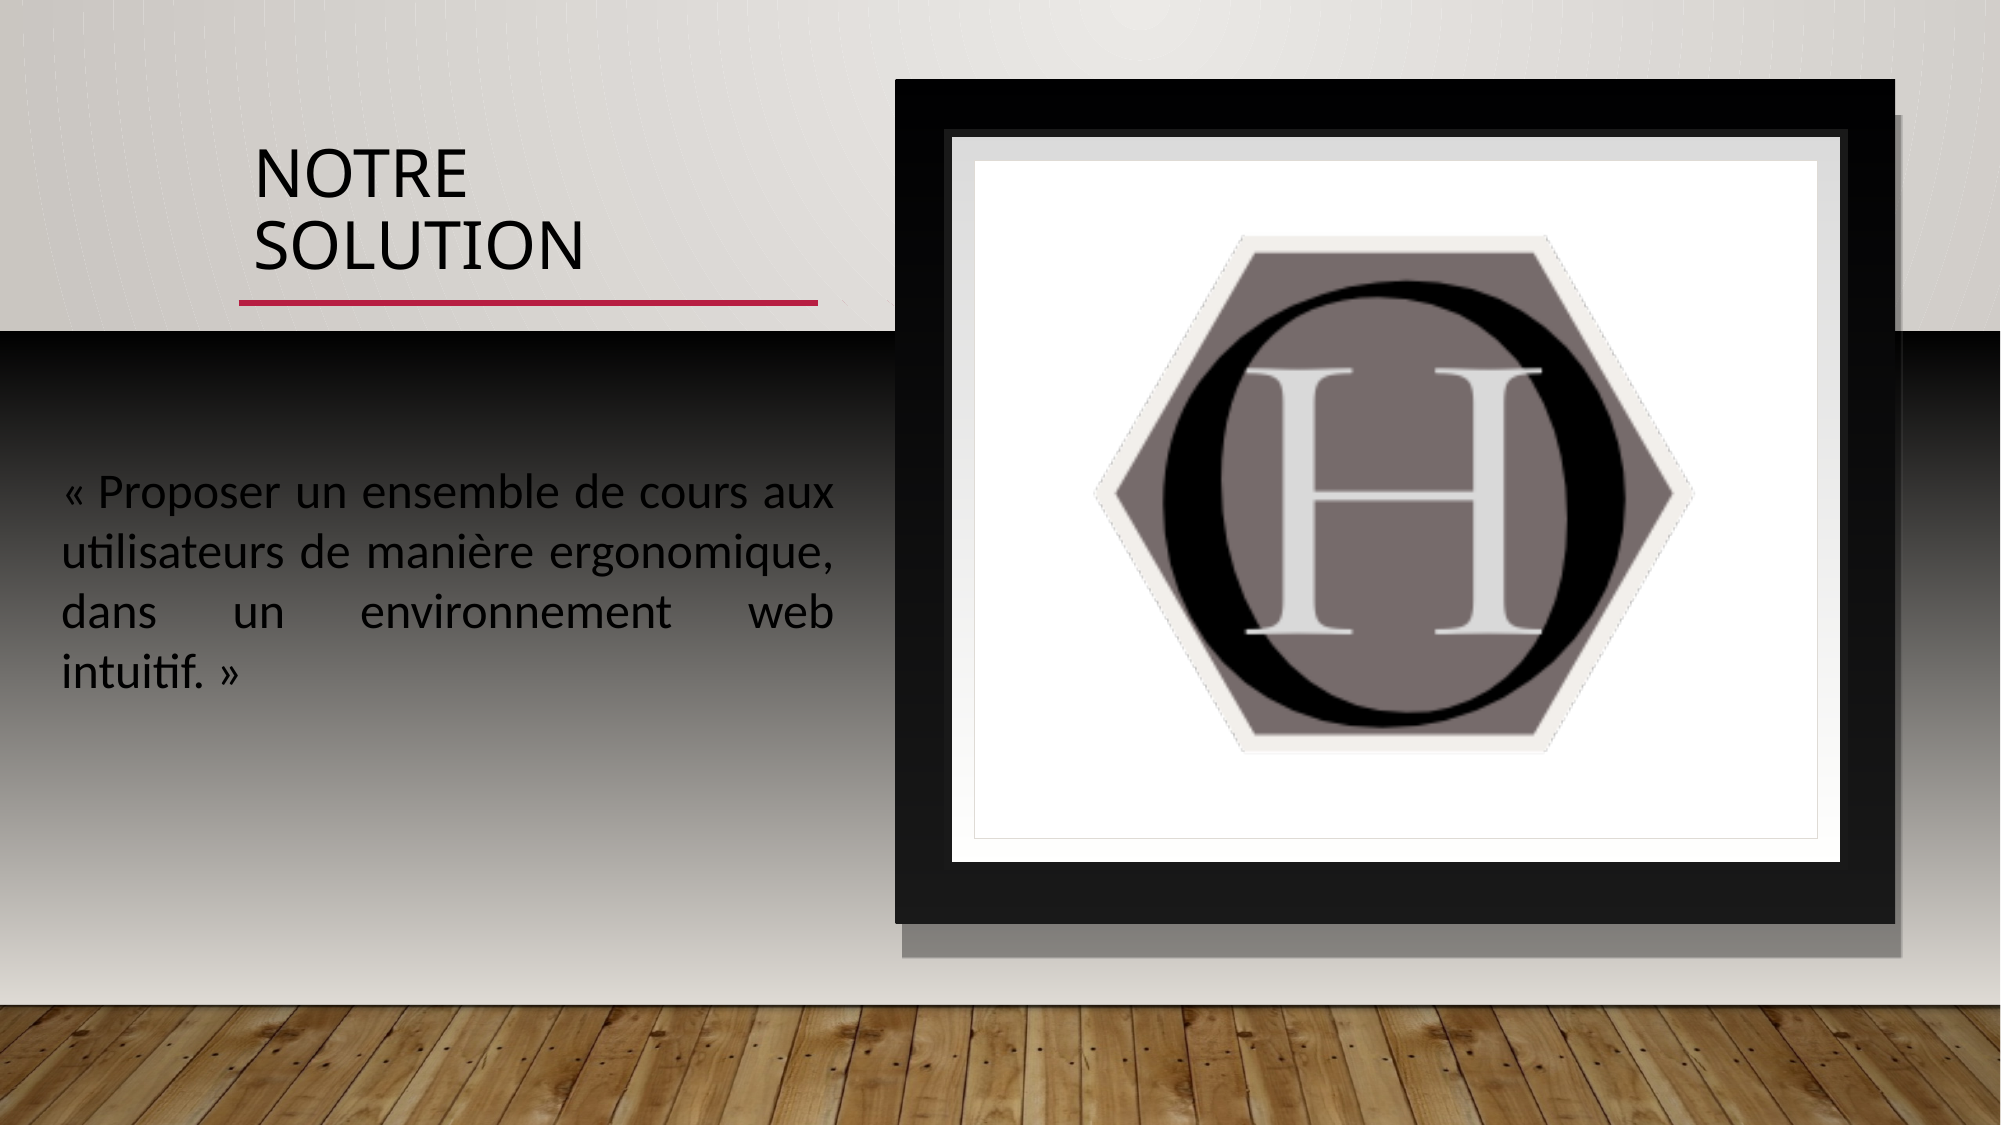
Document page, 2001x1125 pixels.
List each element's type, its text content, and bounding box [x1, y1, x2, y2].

picture [0, 1005, 2000, 1125]
picture [1077, 183, 1713, 818]
text_box [0, 0, 2000, 1005]
title Notre solution [238, 131, 818, 305]
text_box « Proposer un ensemble de cours aux utilisateurs de manière ergonomique, dans un environnement web intuitif. » [46, 451, 850, 709]
